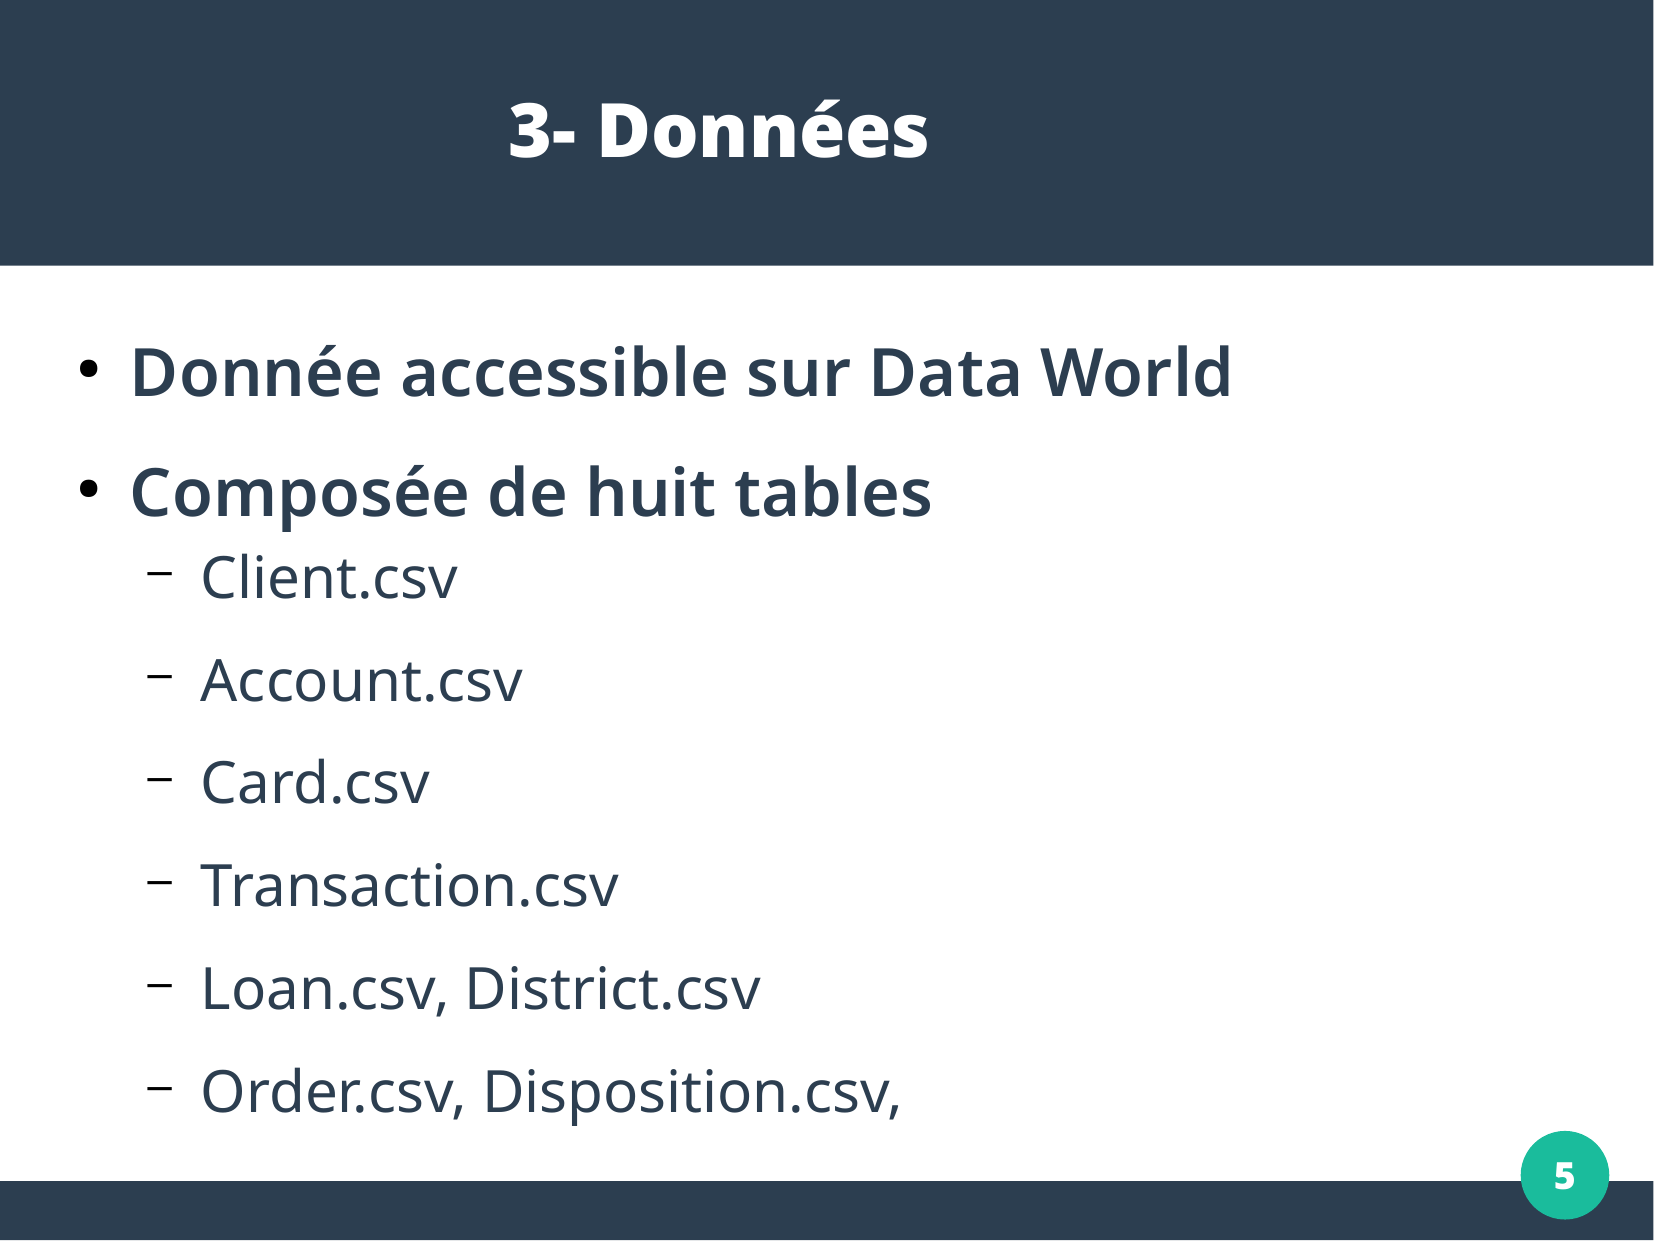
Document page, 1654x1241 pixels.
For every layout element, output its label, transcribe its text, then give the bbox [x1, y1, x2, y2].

list Donnée accessible sur Data World Composée de huit tables Client.csv Account.csv Card.csv Transaction.csv Loan.csv, District.csv Order.csv, Disposition.csv, [59, 324, 1595, 1152]
title 3- Données [59, 49, 1595, 207]
